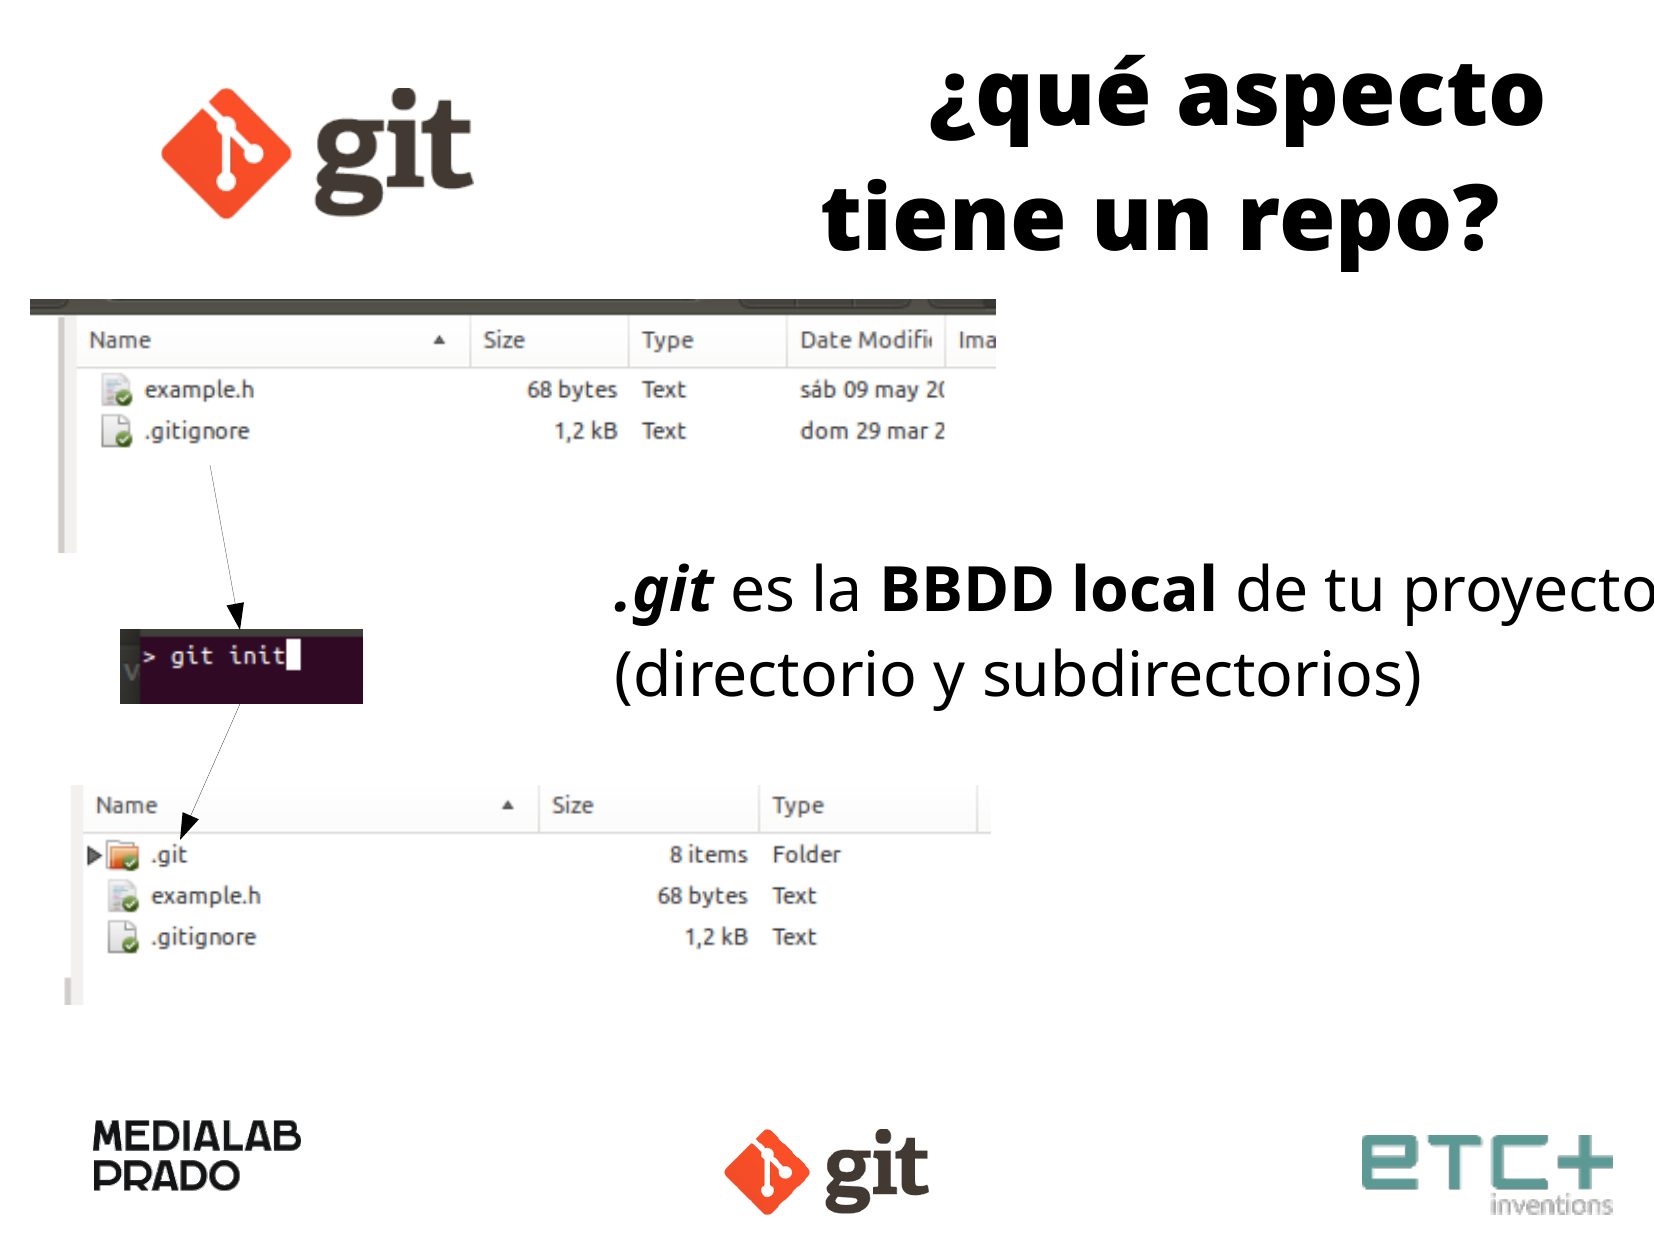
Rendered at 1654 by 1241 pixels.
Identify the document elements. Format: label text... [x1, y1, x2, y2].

title ¿qué aspecto tiene un repo? [82, 49, 1571, 257]
picture [57, 785, 991, 1006]
picture [1362, 1135, 1613, 1216]
picture [15, 1064, 379, 1241]
text_box .git es la BBDD local de tu proyecto (directorio y subdirectorios) [600, 537, 1575, 678]
picture [30, 299, 996, 553]
picture [120, 629, 363, 704]
picture [724, 1129, 929, 1216]
